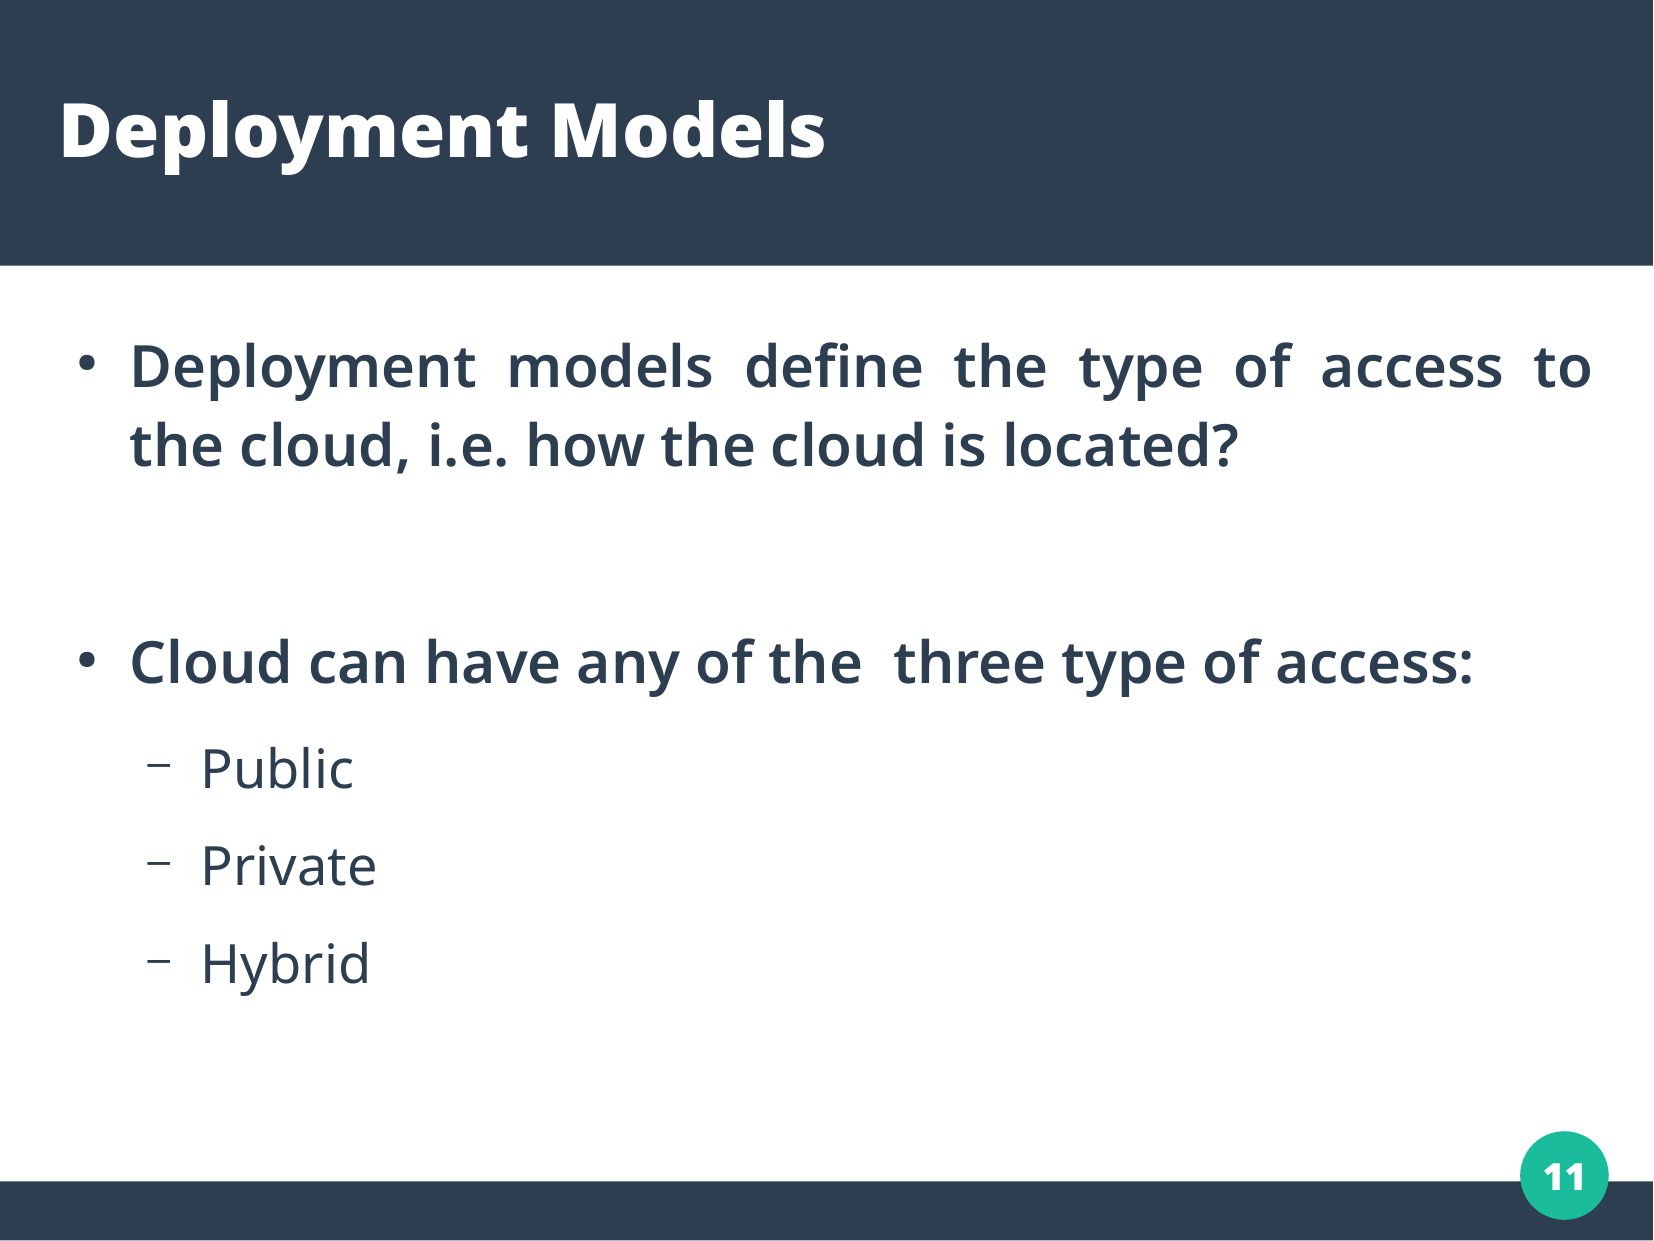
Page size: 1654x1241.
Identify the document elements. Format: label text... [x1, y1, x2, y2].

title Deployment Models [58, 49, 1594, 207]
list Deployment models define the type of access to the cloud, i.e. how the cloud is located? Cloud can have any of the three type of access: Public Private Hybrid [58, 324, 1594, 1152]
